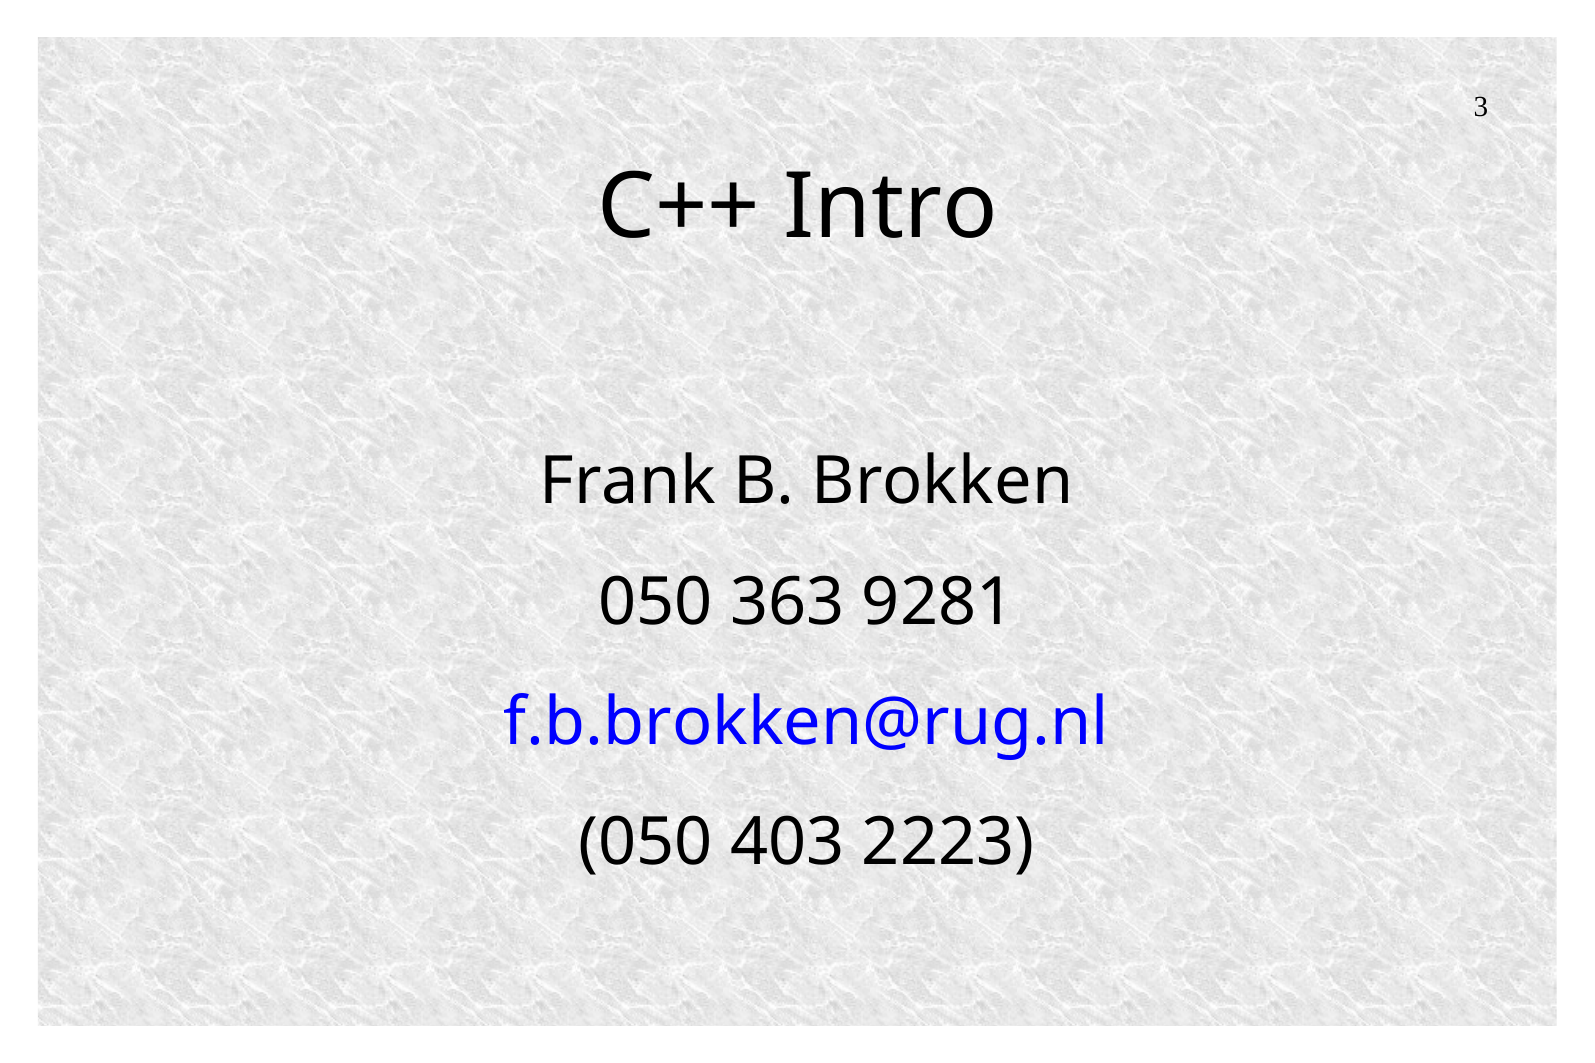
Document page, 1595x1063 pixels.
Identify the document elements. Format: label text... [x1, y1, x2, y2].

picture [37, 37, 1557, 1026]
title C++ Intro [149, 119, 1447, 285]
list Frank B. Brokken 050 363 9281 f.b.brokken@rug.nl (050 403 2223) [149, 312, 1447, 935]
